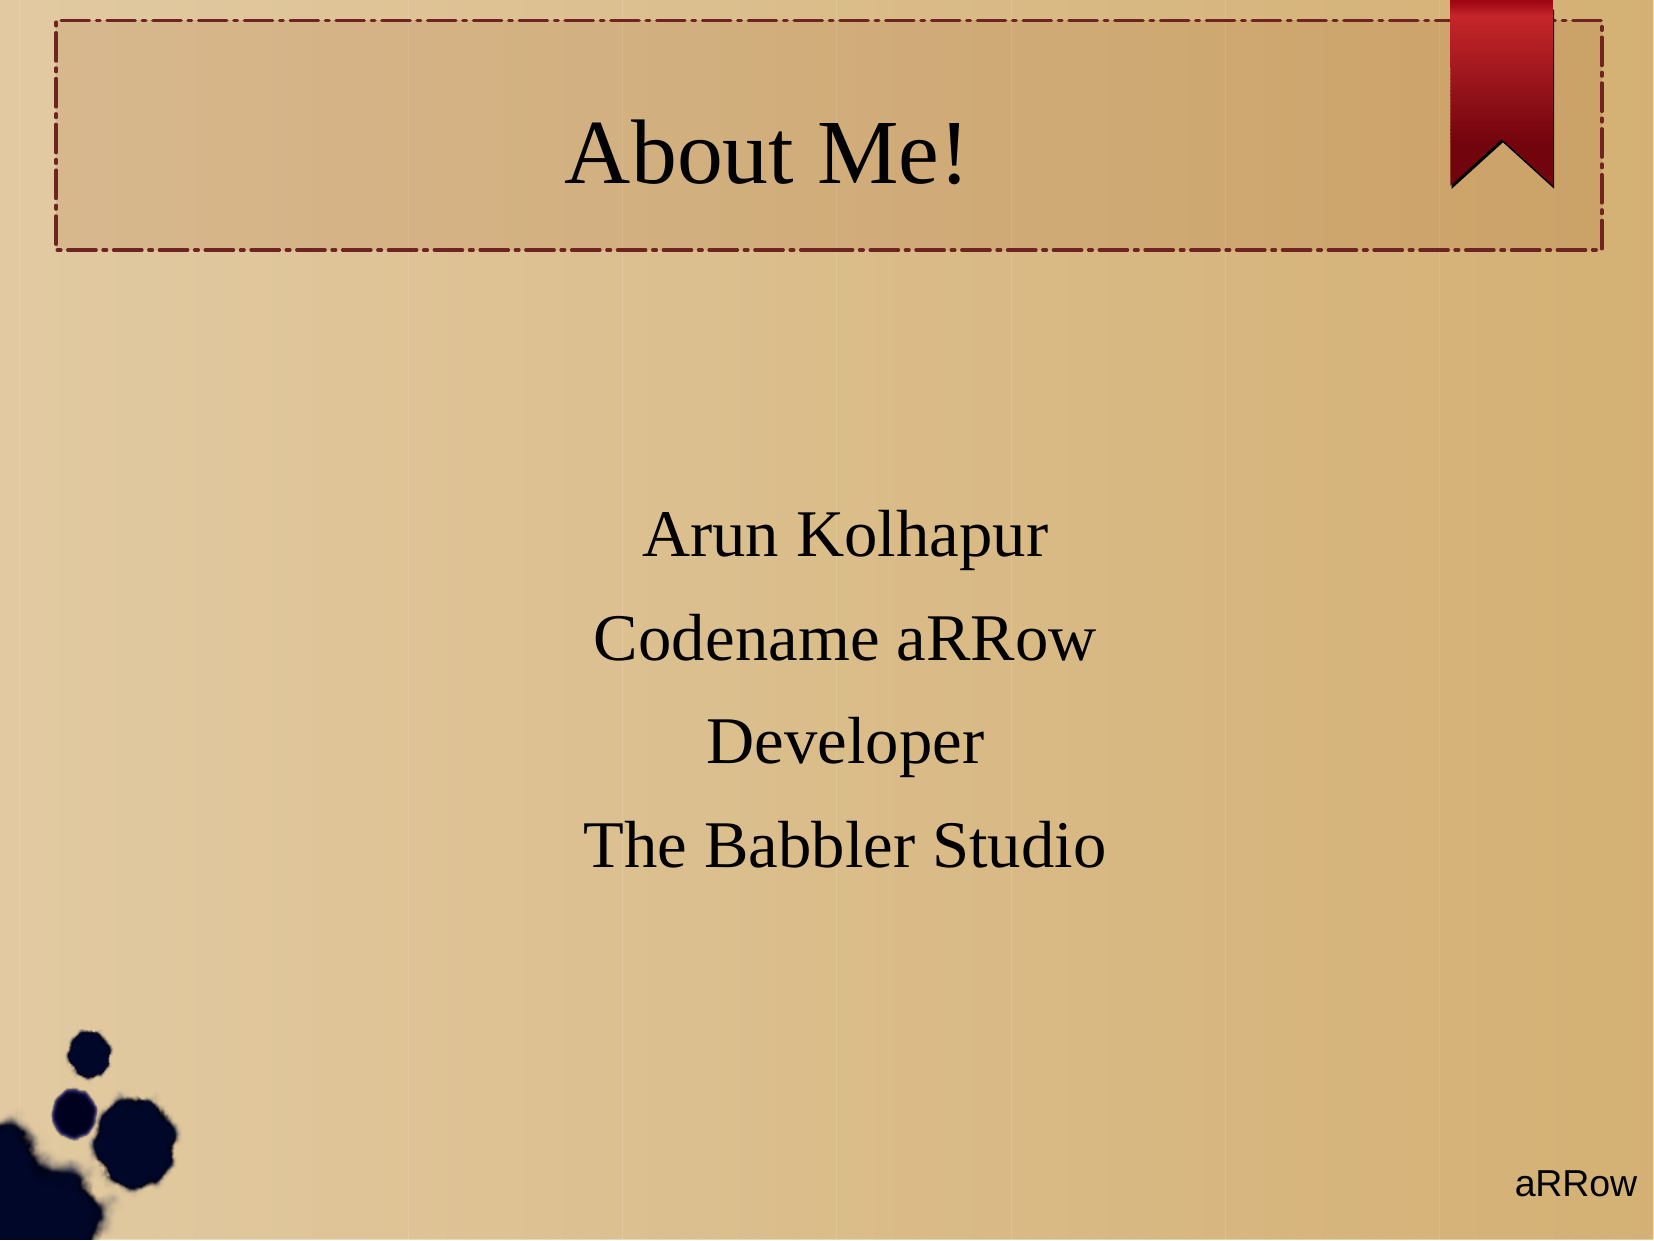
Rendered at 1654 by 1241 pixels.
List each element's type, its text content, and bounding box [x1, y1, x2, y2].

list Arun Kolhapur Codename aRRow Developer The Babbler Studio [82, 290, 1538, 1010]
title About Me! [82, 49, 1453, 257]
text_box aRRow [1500, 1155, 1653, 1225]
